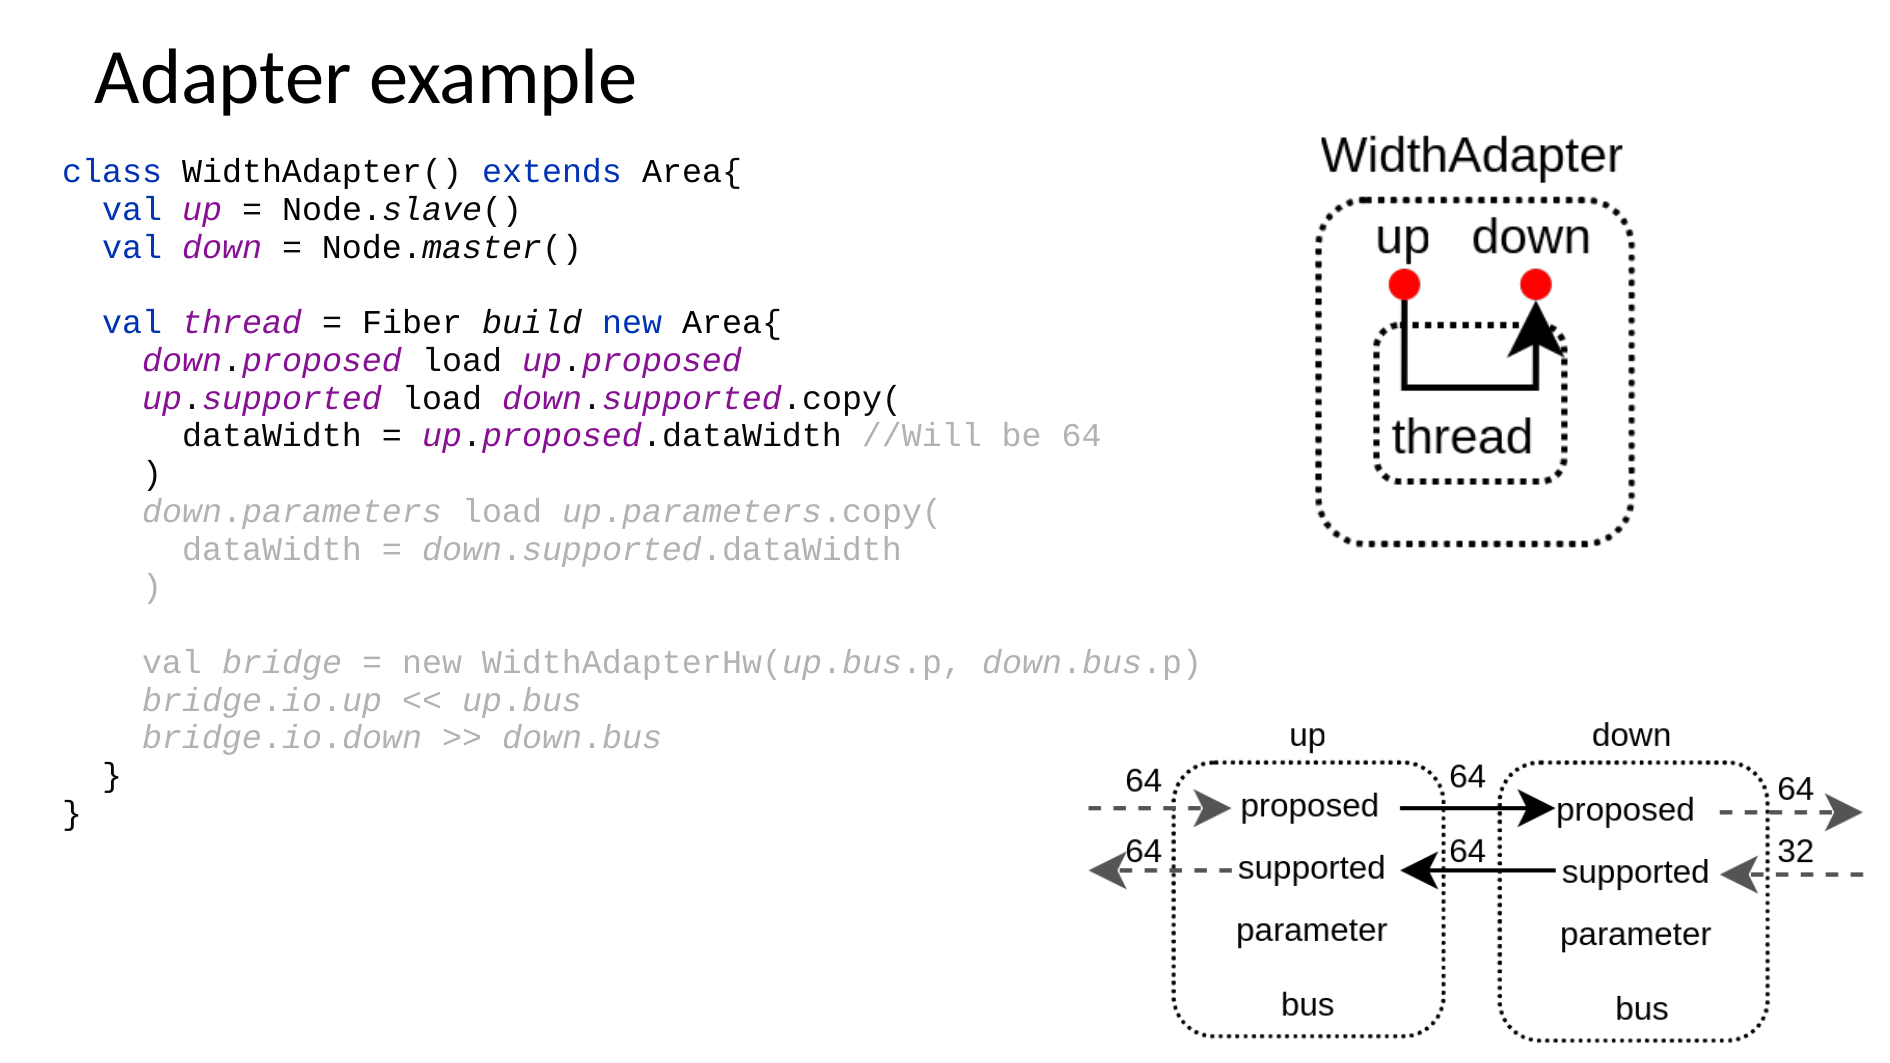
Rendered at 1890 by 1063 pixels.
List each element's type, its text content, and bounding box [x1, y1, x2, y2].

title Adapter example [94, 0, 1796, 173]
picture [1228, 47, 1729, 610]
picture [1017, 663, 1890, 1063]
text_box class WidthAdapter() extends Area{ val up = Node.slave() val down = Node.master() val thread = Fiber build new Area{ down.proposed load up.proposed up.supported load down.supported.copy( dataWidth = up.proposed.dataWidth //Will be 64 ) down.parameters load up.parameters.copy( dataWidth = down.supported.dataWidth ) val bridge = new WidthAdapterHw(up.bus.p, down.bus.p) bridge.io.up << up.bus bridge.io.down >> down.bus } } [47, 147, 1252, 880]
